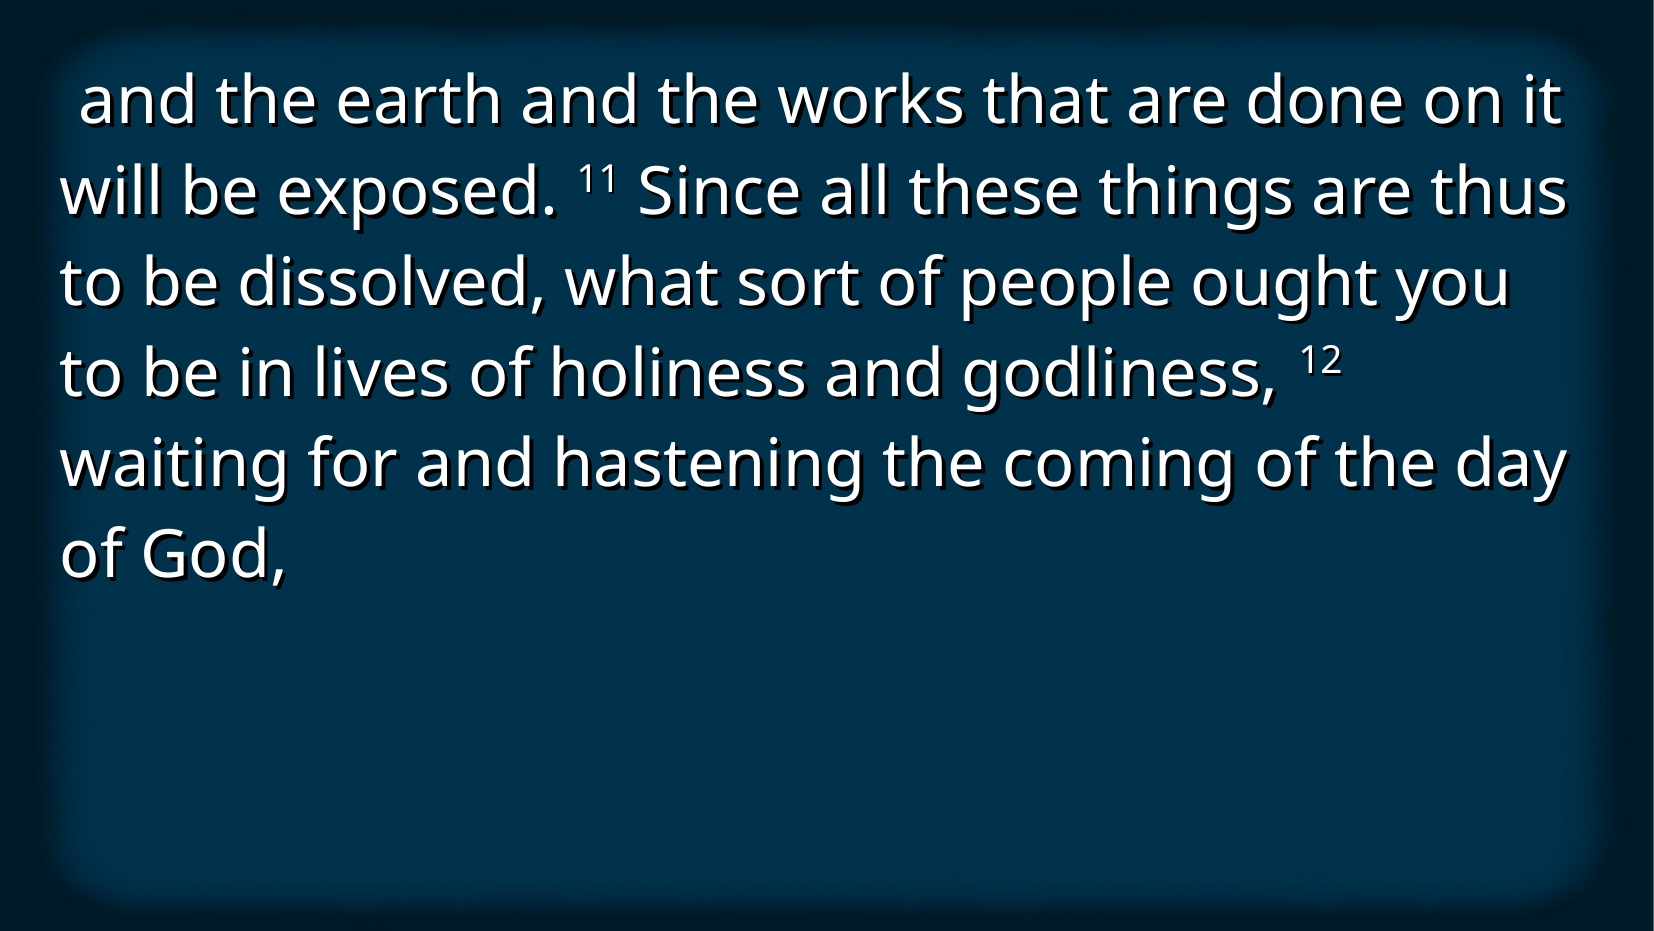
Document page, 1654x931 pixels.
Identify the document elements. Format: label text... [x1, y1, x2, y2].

picture [0, 0, 1654, 931]
text_box and the earth and the works that are done on it will be exposed. 11 Since all these things are thus to be dissolved, what sort of people ought you to be in lives of holiness and godliness, 12 waiting for and hastening the coming of the day of God, [45, 45, 1591, 526]
